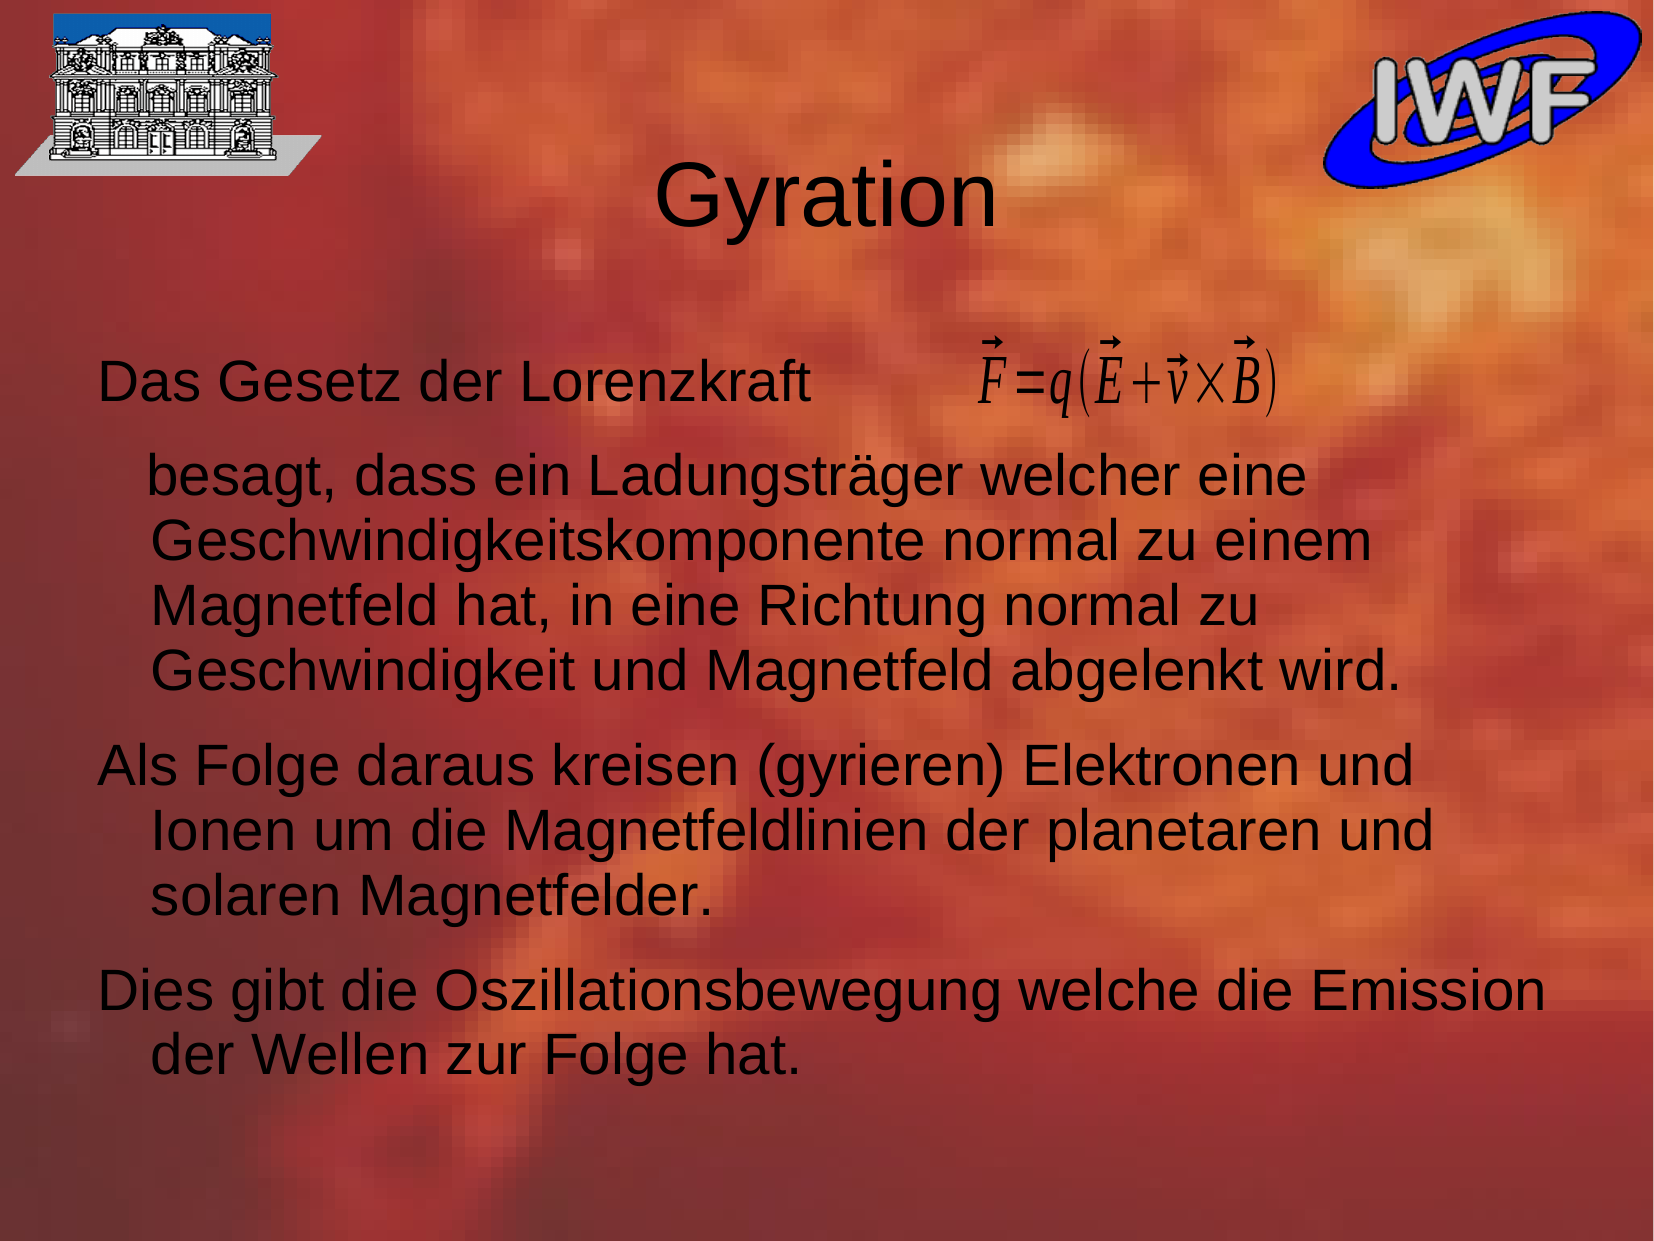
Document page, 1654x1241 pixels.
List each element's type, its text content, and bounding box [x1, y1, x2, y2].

chart [964, 333, 1289, 423]
picture [0, 0, 1654, 1241]
title Gyration [82, 98, 1571, 291]
list Das Gesetz der Lorenzkraft besagt, dass ein Ladungsträger welcher eine Geschwindigkeitskomponente normal zu einem Magnetfeld hat, in eine Richtung normal zu Geschwindigkeit und Magnetfeld abgelenkt wird. Als Folge daraus kreisen (gyrieren) Elektronen und Ionen um die Magnetfeldlinien der planetaren und solaren Magnetfelder. Dies gibt die Oszillationsbewegung welche die Emission der Wellen zur Folge hat. [80, 348, 1569, 1153]
